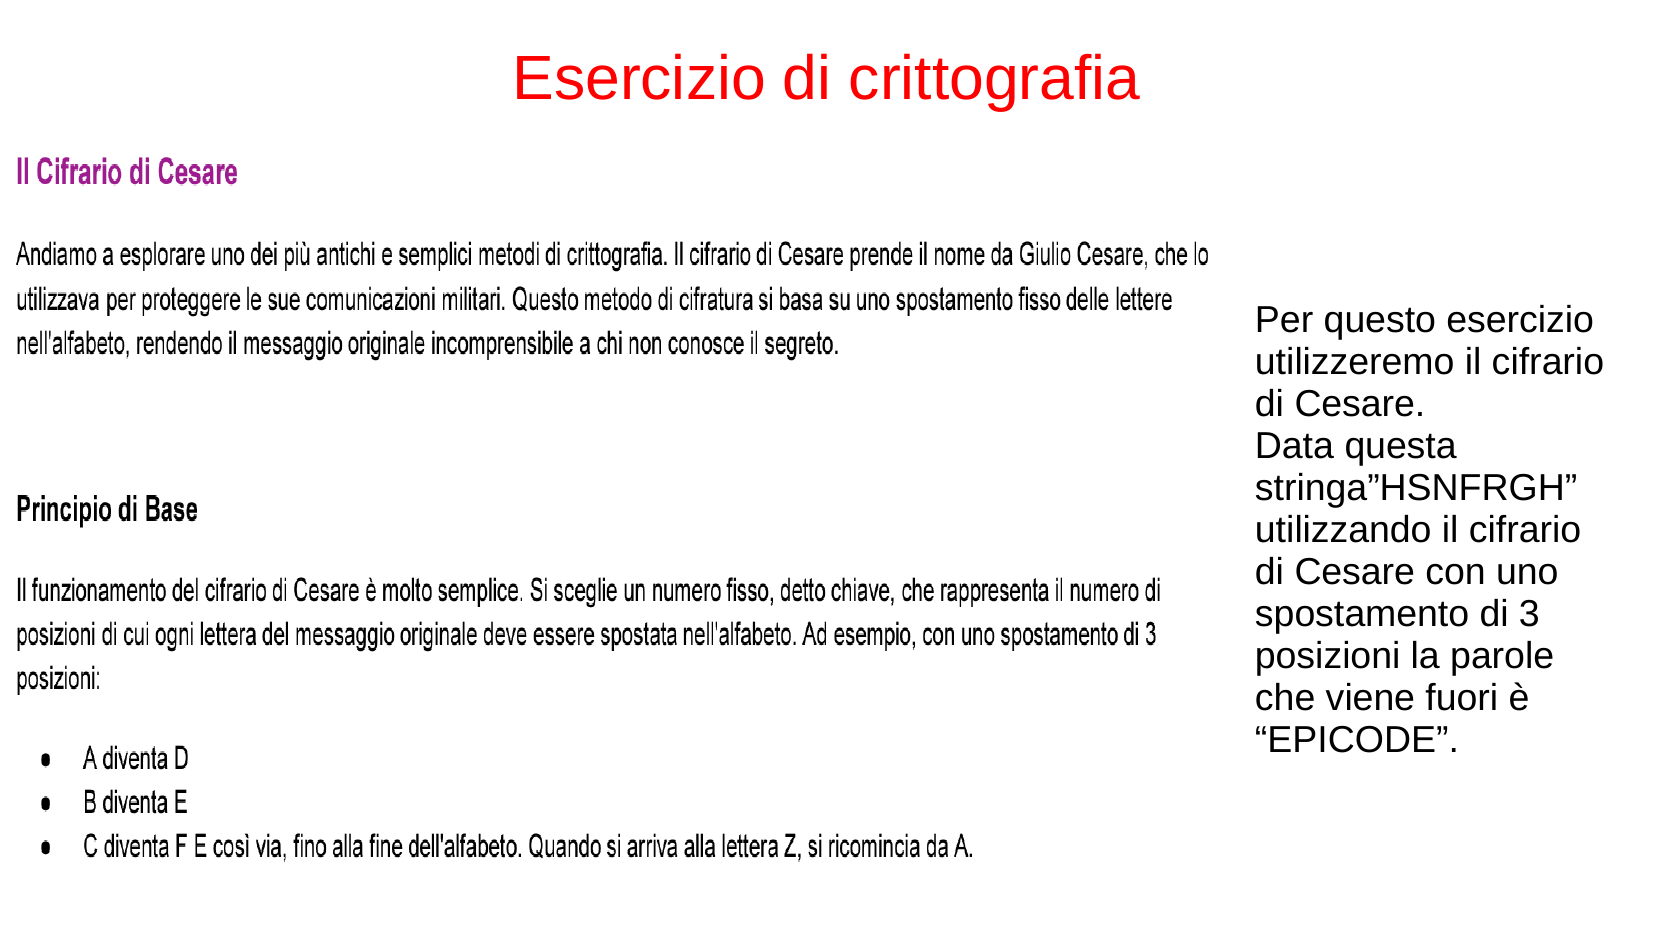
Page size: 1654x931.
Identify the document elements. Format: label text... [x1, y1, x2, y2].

title Esercizio di crittografia [82, 37, 1571, 119]
text_box Per questo esercizio utilizzeremo il cifrario di Cesare. Data questa stringa”HSNFRGH” utilizzando il cifrario di Cesare con uno spostamento di 3 posizioni la parole che viene fuori è “EPICODE”. [1240, 291, 1625, 768]
picture [5, 141, 1212, 886]
